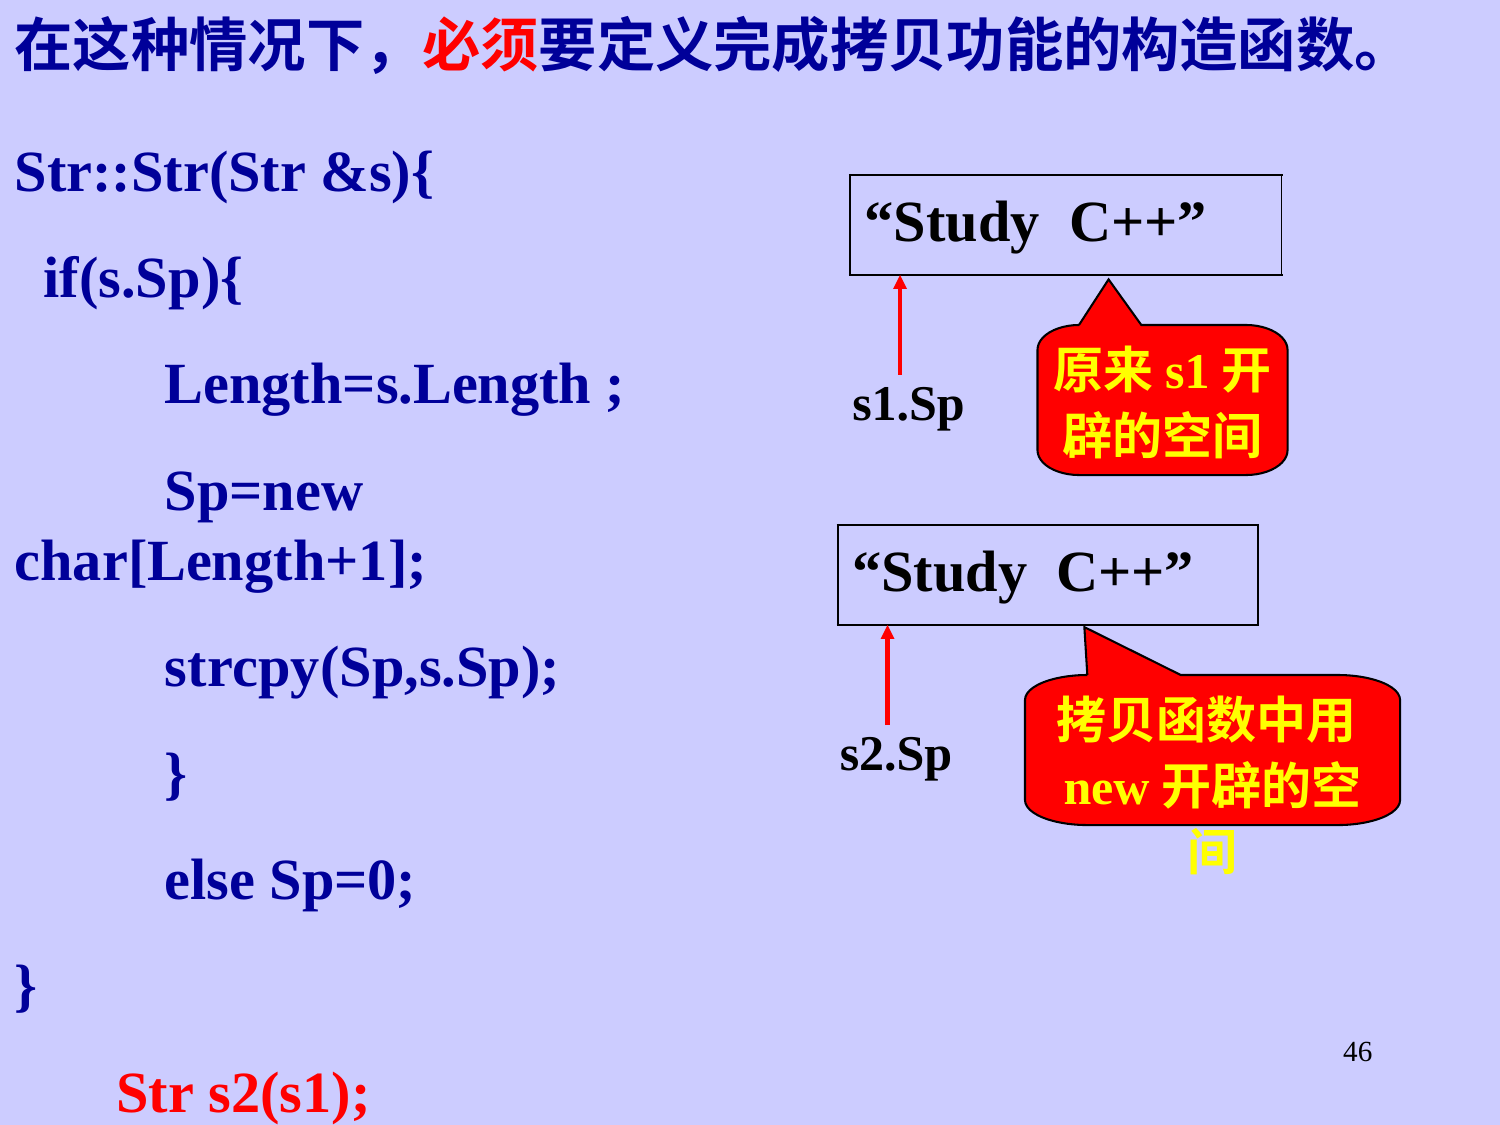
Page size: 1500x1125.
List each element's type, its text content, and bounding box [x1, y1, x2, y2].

text_box 原来s1开辟的空间 [1037, 279, 1288, 476]
text_box s1.Sp [837, 362, 988, 438]
text_box <编号> [1074, 1025, 1388, 1101]
text_box Str::Str(Str &s){ if(s.Sp){ Length=s.Length ; Sp=new char[Length+1]; strcpy(Sp,s.Sp); } else Sp=0; } Str s2(s1); [0, 124, 801, 1125]
text_box s2.Sp [825, 712, 976, 788]
table_header “Study C++” [851, 176, 1281, 274]
text_box 在这种情况下，必须要定义完成拷贝功能的构造函数。 [0, 0, 1450, 86]
table_header “Study C++” [839, 526, 1257, 624]
text_box 拷贝函数中用new开辟的空间 [1025, 627, 1401, 826]
